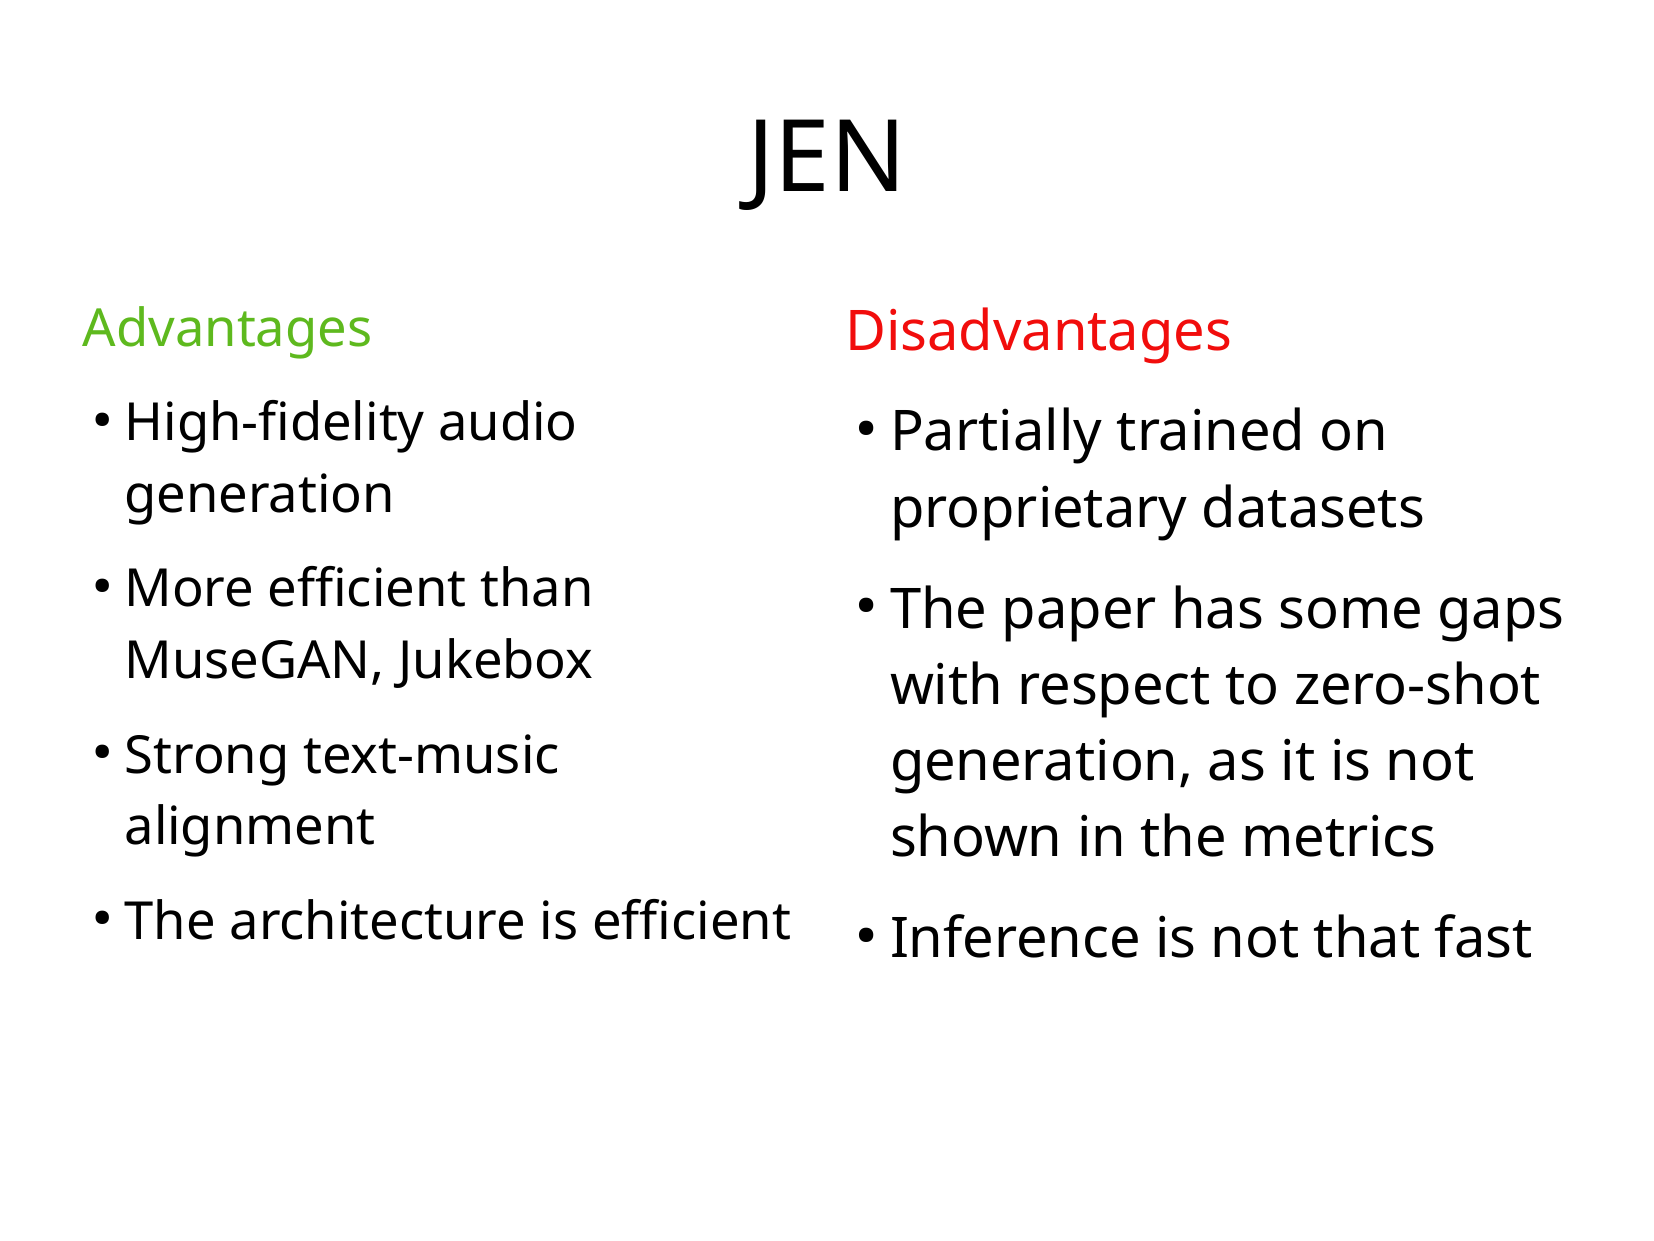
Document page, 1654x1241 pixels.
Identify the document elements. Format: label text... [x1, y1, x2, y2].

title JEN [82, 49, 1571, 257]
list Advantages High-fidelity audio generation More efficient than MuseGAN, Jukebox Strong text-music alignment The architecture is efficient [82, 290, 809, 1010]
list Disadvantages Partially trained on proprietary datasets The paper has some gaps with respect to zero-shot generation, as it is not shown in the metrics Inference is not that fast [845, 290, 1572, 1010]
